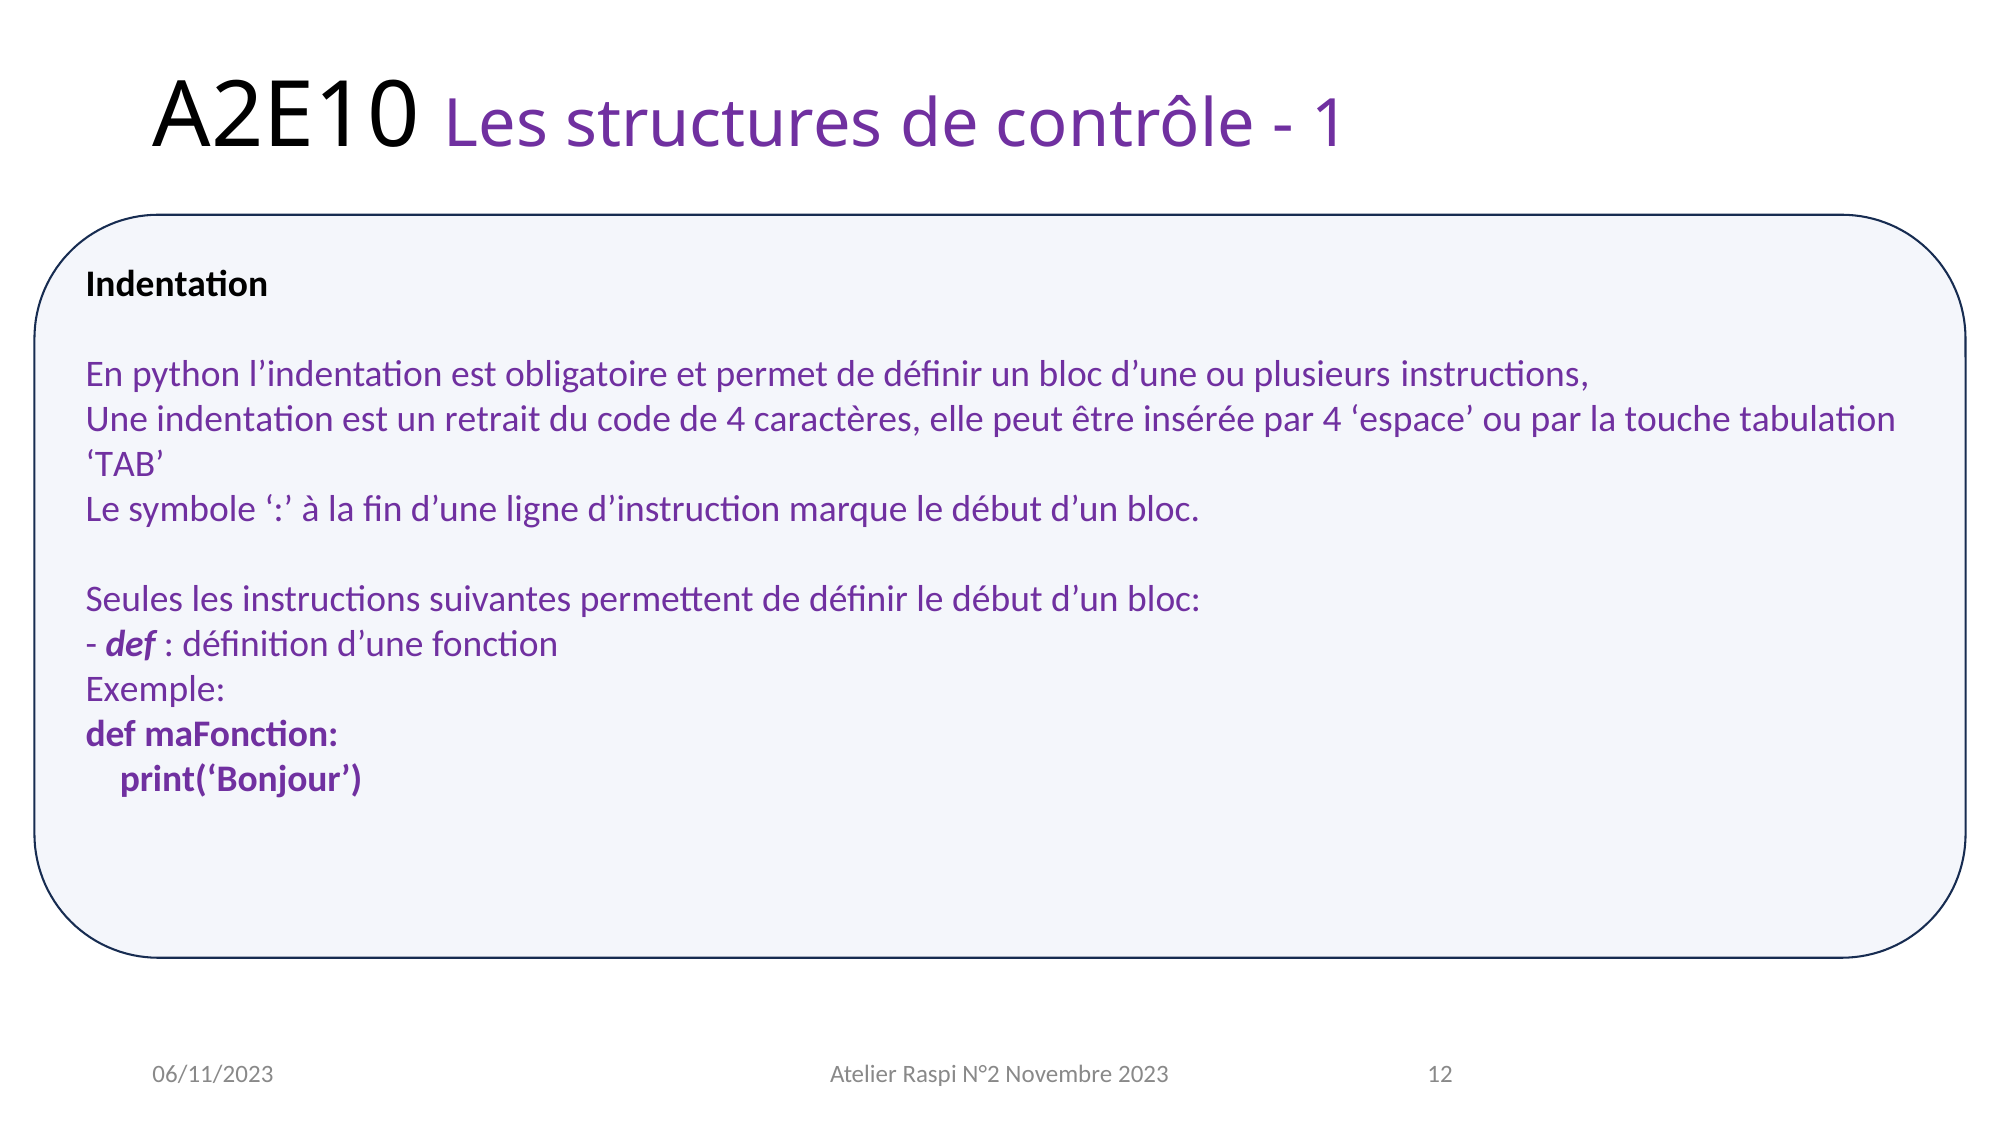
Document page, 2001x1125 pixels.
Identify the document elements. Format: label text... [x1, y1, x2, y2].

text_box Atelier Raspi N°2 Novembre 2023 [662, 1042, 1338, 1103]
text_box Indentation En python l’indentation est obligatoire et permet de définir un bloc d’une ou plusieurs instructions, Une indentation est un retrait du code de 4 caractères, elle peut être insérée par 4 ‘espace’ ou par la touche tabulation ‘TAB’ Le symbole ‘:’ à la fin d’une ligne d’instruction marque le début d’un bloc. Seules les instructions suivantes permettent de définir le début d’un bloc: - def : définition d’une fonction Exemple: def maFonction: print(‘Bonjour’) [34, 214, 1966, 958]
text_box [1412, 1042, 1863, 1103]
text_box 06/11/2023 [137, 1042, 588, 1103]
text_box A2E10 Les structures de contrôle - 1 [137, 59, 1863, 164]
